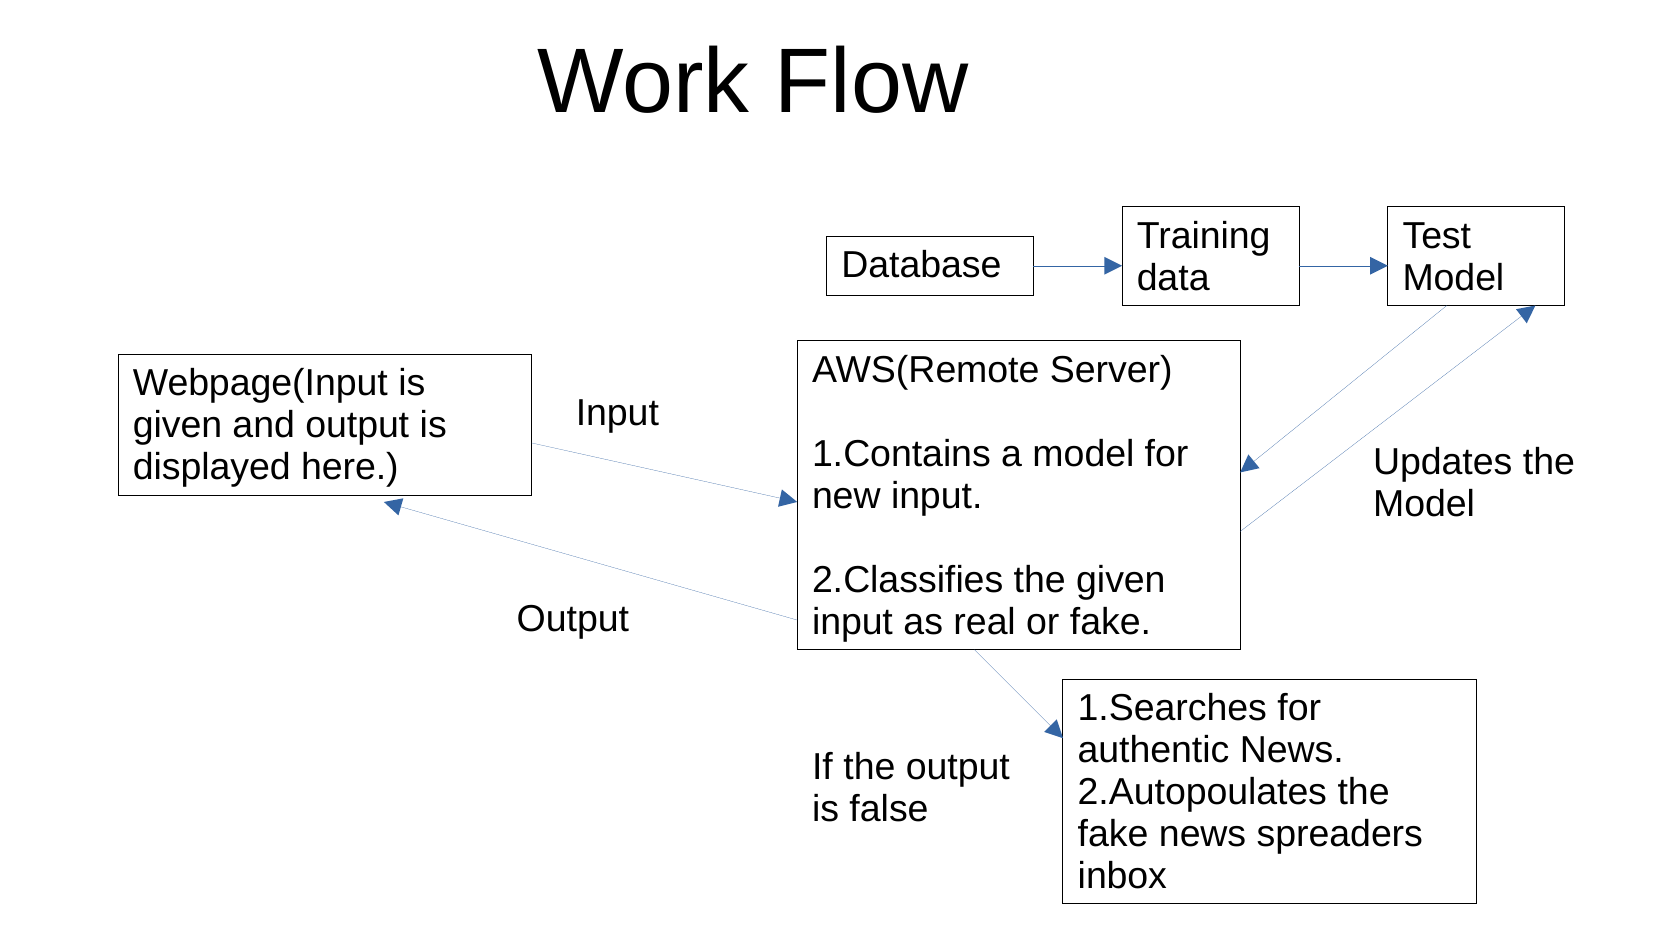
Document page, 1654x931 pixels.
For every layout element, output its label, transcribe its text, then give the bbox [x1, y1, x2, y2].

text_box Output [501, 590, 650, 650]
text_box If the output is false [797, 738, 1034, 837]
text_box 1.Searches for authentic News. 2.Autopoulates the fake news spreaders inbox [1062, 679, 1477, 904]
text_box Test Model [1387, 206, 1565, 306]
text_box AWS(Remote Server) 1.Contains a model for new input. 2.Classifies the given input as real or fake. [797, 340, 1241, 650]
text_box Database [826, 236, 1034, 296]
text_box Webpage(Input is given and output is displayed here.) [118, 354, 532, 496]
title Work Flow [531, 29, 975, 133]
text_box Input [561, 383, 709, 441]
text_box Training data [1122, 206, 1300, 306]
chart [767, 434, 886, 494]
text_box Updates the Model [1358, 432, 1654, 532]
